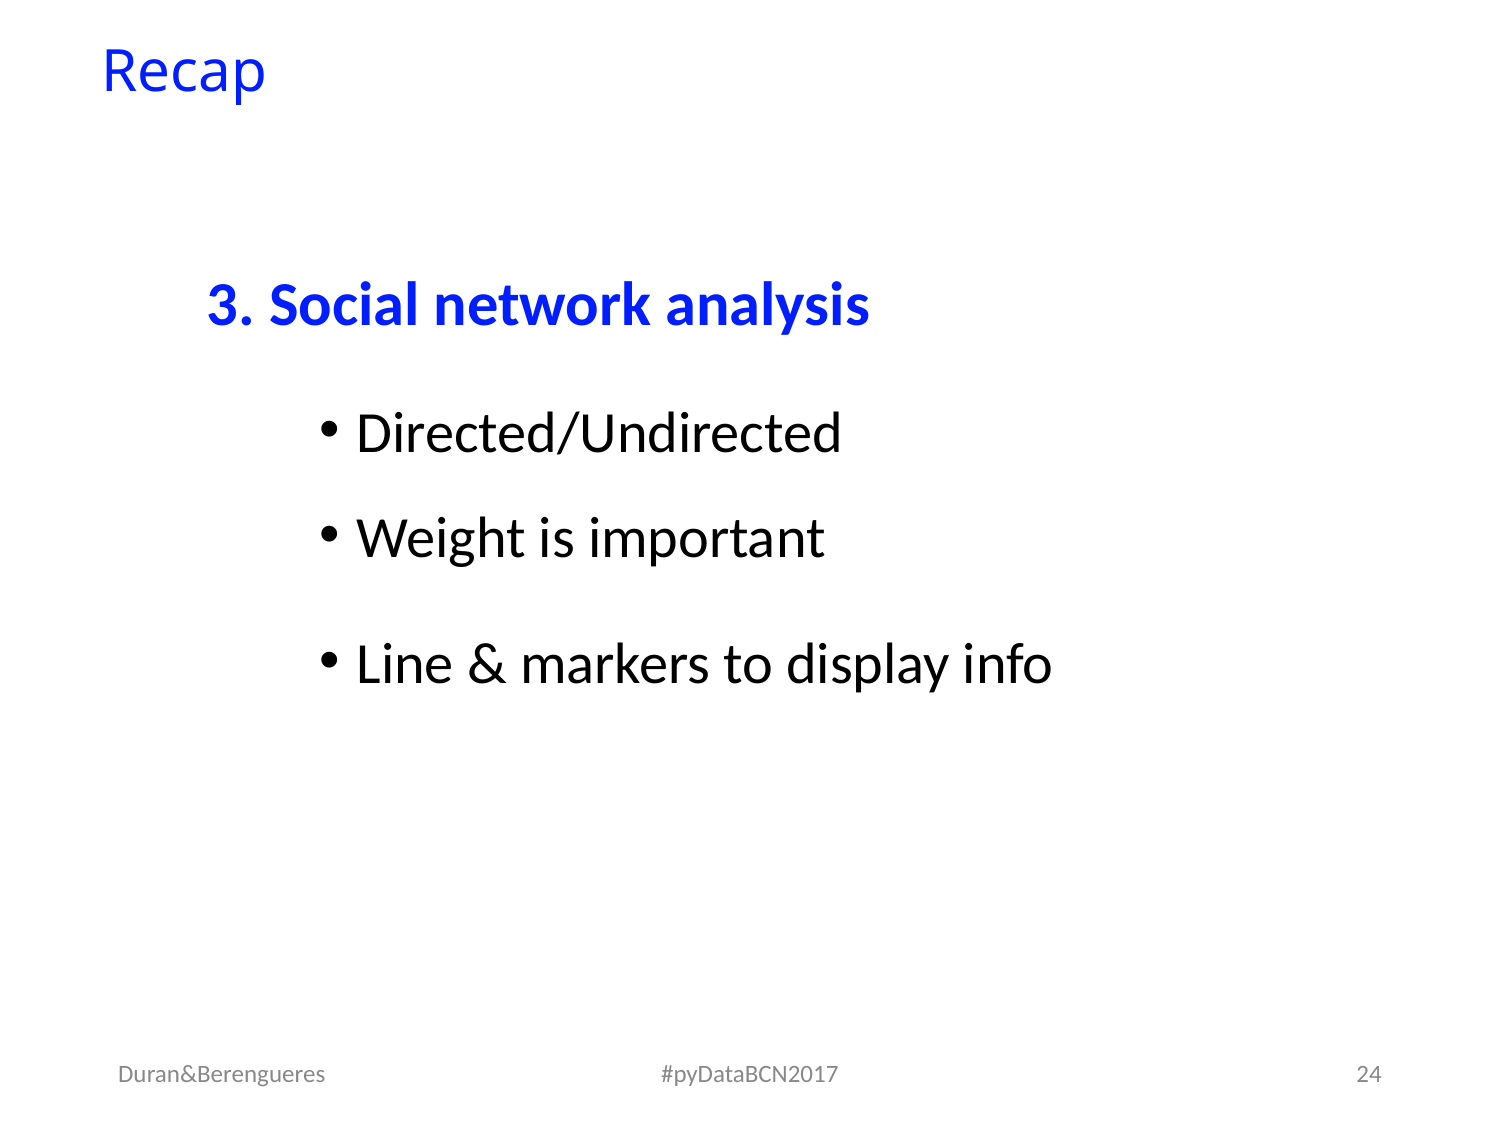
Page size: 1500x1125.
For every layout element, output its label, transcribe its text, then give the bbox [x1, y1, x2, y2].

list 3. Social network analysis Directed/Undirected Weight is important Line & markers to display info [191, 218, 1213, 737]
slide_number Duran&Berengueres [103, 1042, 441, 1103]
slide_number <number> [1059, 1042, 1397, 1103]
title Recap [86, 32, 1425, 114]
footer #pyDataBCN2017 [496, 1042, 1004, 1103]
